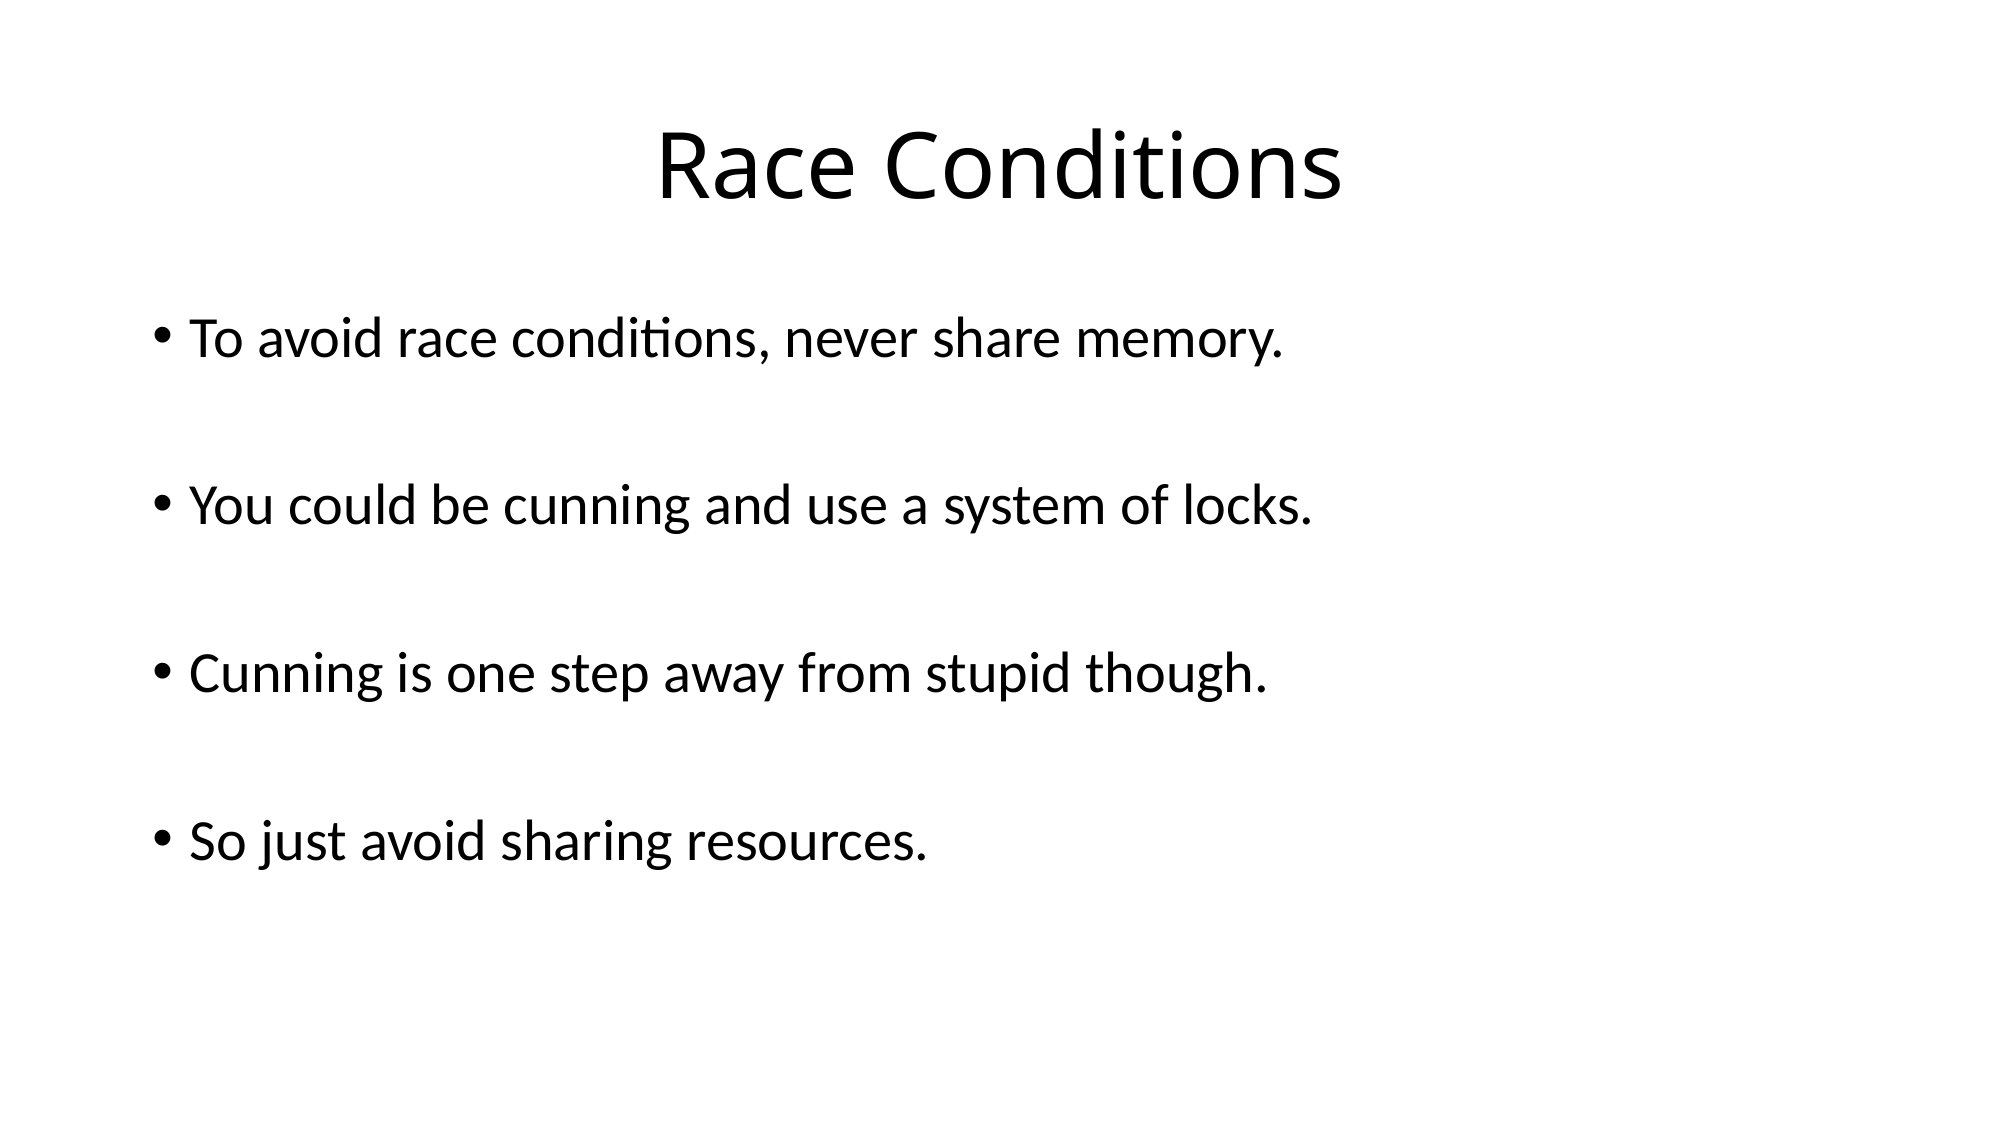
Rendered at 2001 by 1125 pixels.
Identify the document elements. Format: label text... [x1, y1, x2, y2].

list To avoid race conditions, never share memory. You could be cunning and use a system of locks. Cunning is one step away from stupid though. So just avoid sharing resources. [137, 299, 1863, 1014]
title Race Conditions [137, 59, 1863, 278]
